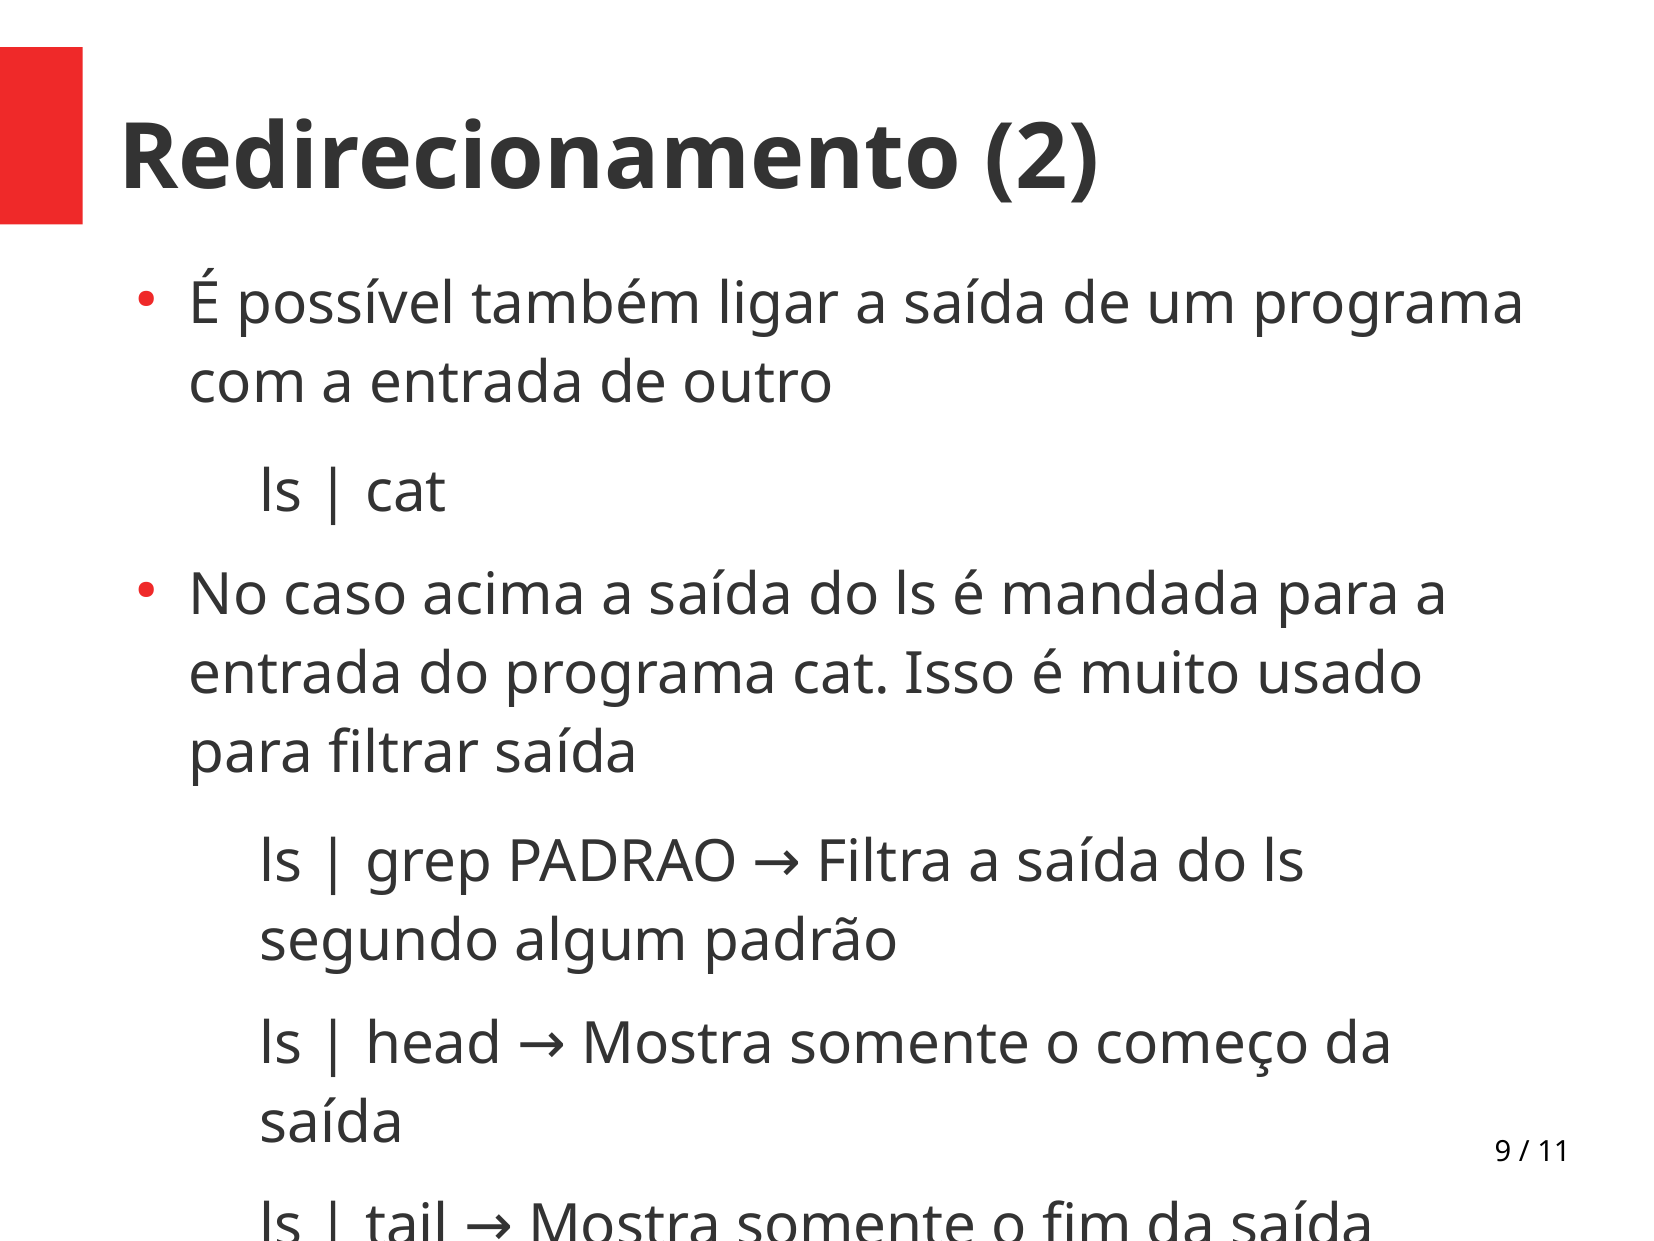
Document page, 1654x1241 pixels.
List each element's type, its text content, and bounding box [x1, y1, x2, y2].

title Redirecionamento (2) [118, 49, 1571, 257]
list É possível também ligar a saída de um programa com a entrada de outro ls | cat No caso acima a saída do ls é mandada para a entrada do programa cat. Isso é muito usado para filtrar saída ls | grep PADRAO → Filtra a saída do ls segundo algum padrão ls | head → Mostra somente o começo da saída ls | tail → Mostra somente o fim da saída [118, 261, 1536, 981]
